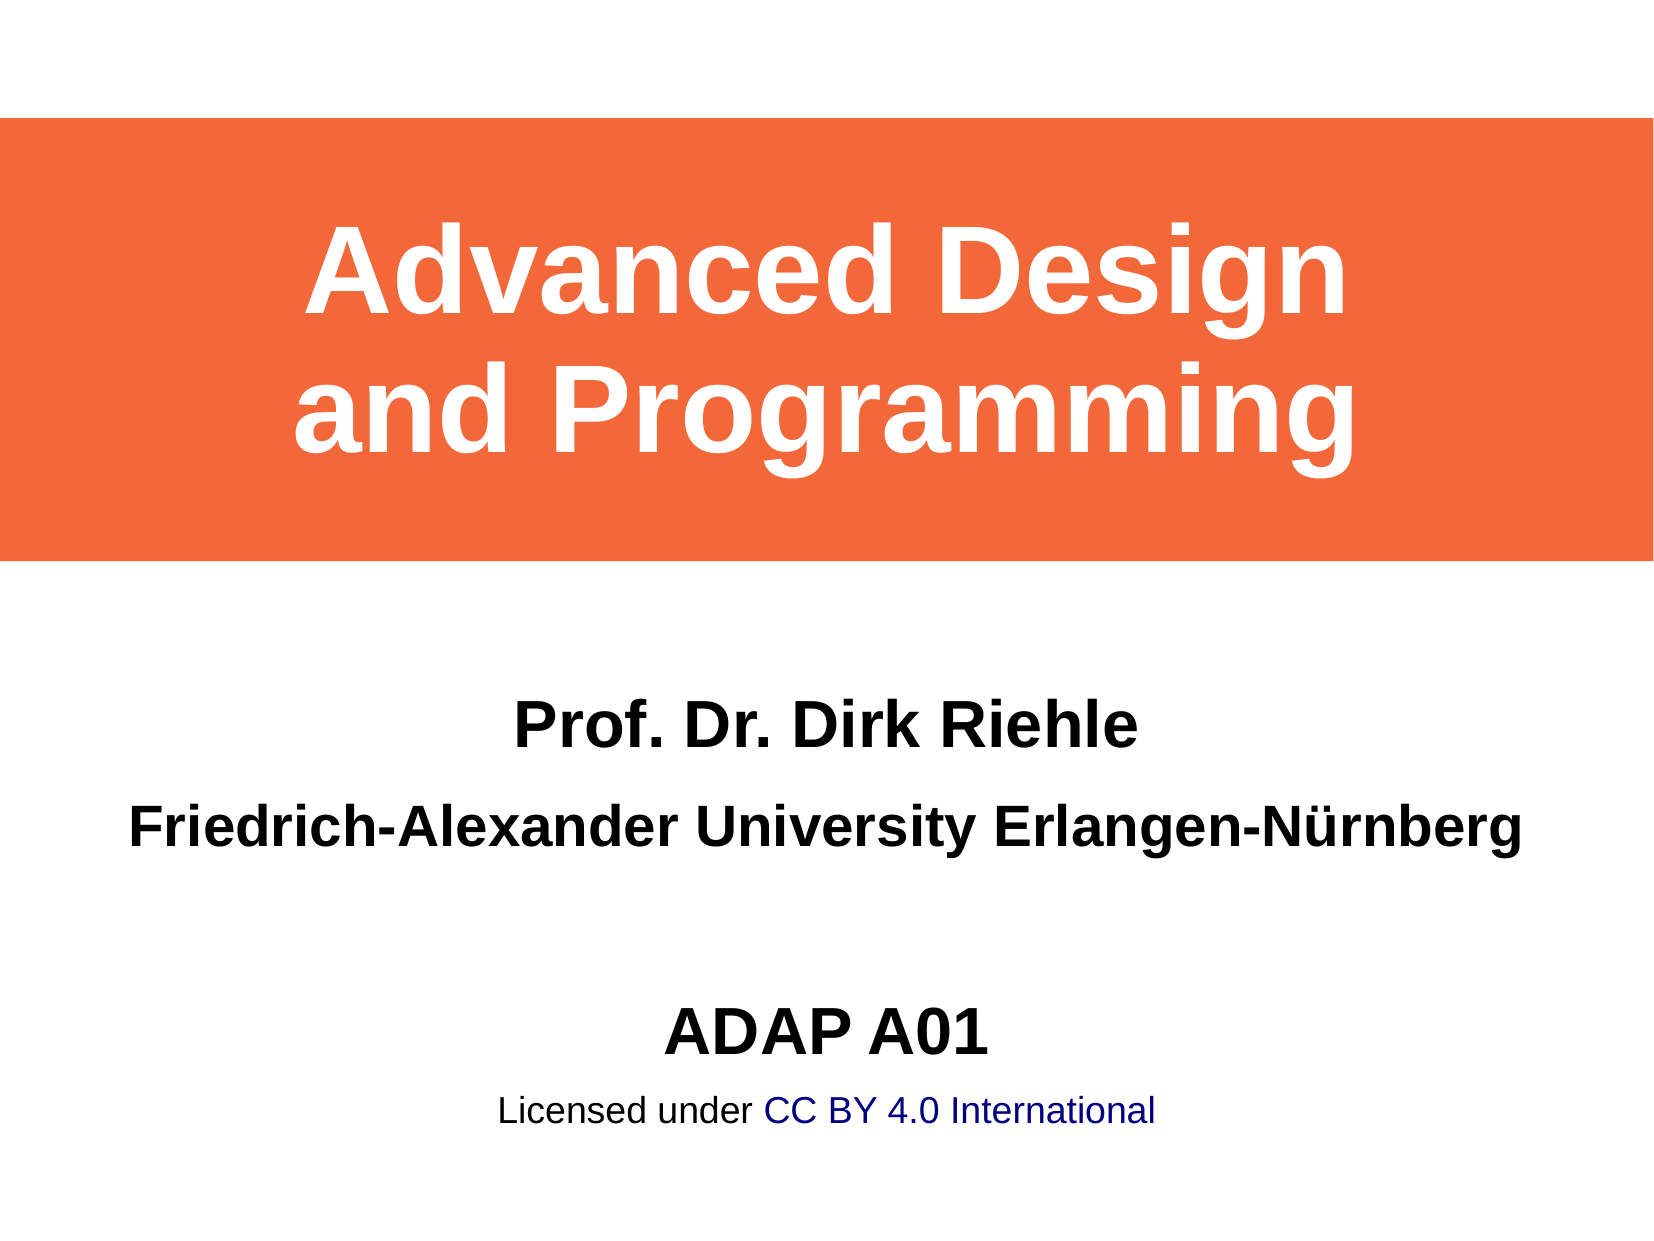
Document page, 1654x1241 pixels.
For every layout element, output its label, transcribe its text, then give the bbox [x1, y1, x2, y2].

subtitle Prof. Dr. Dirk Riehle Friedrich-Alexander University Erlangen-Nürnberg ADAP A01 Licensed under CC BY 4.0 International [29, 590, 1625, 1182]
title Advanced Design and Programming [0, 118, 1654, 562]
